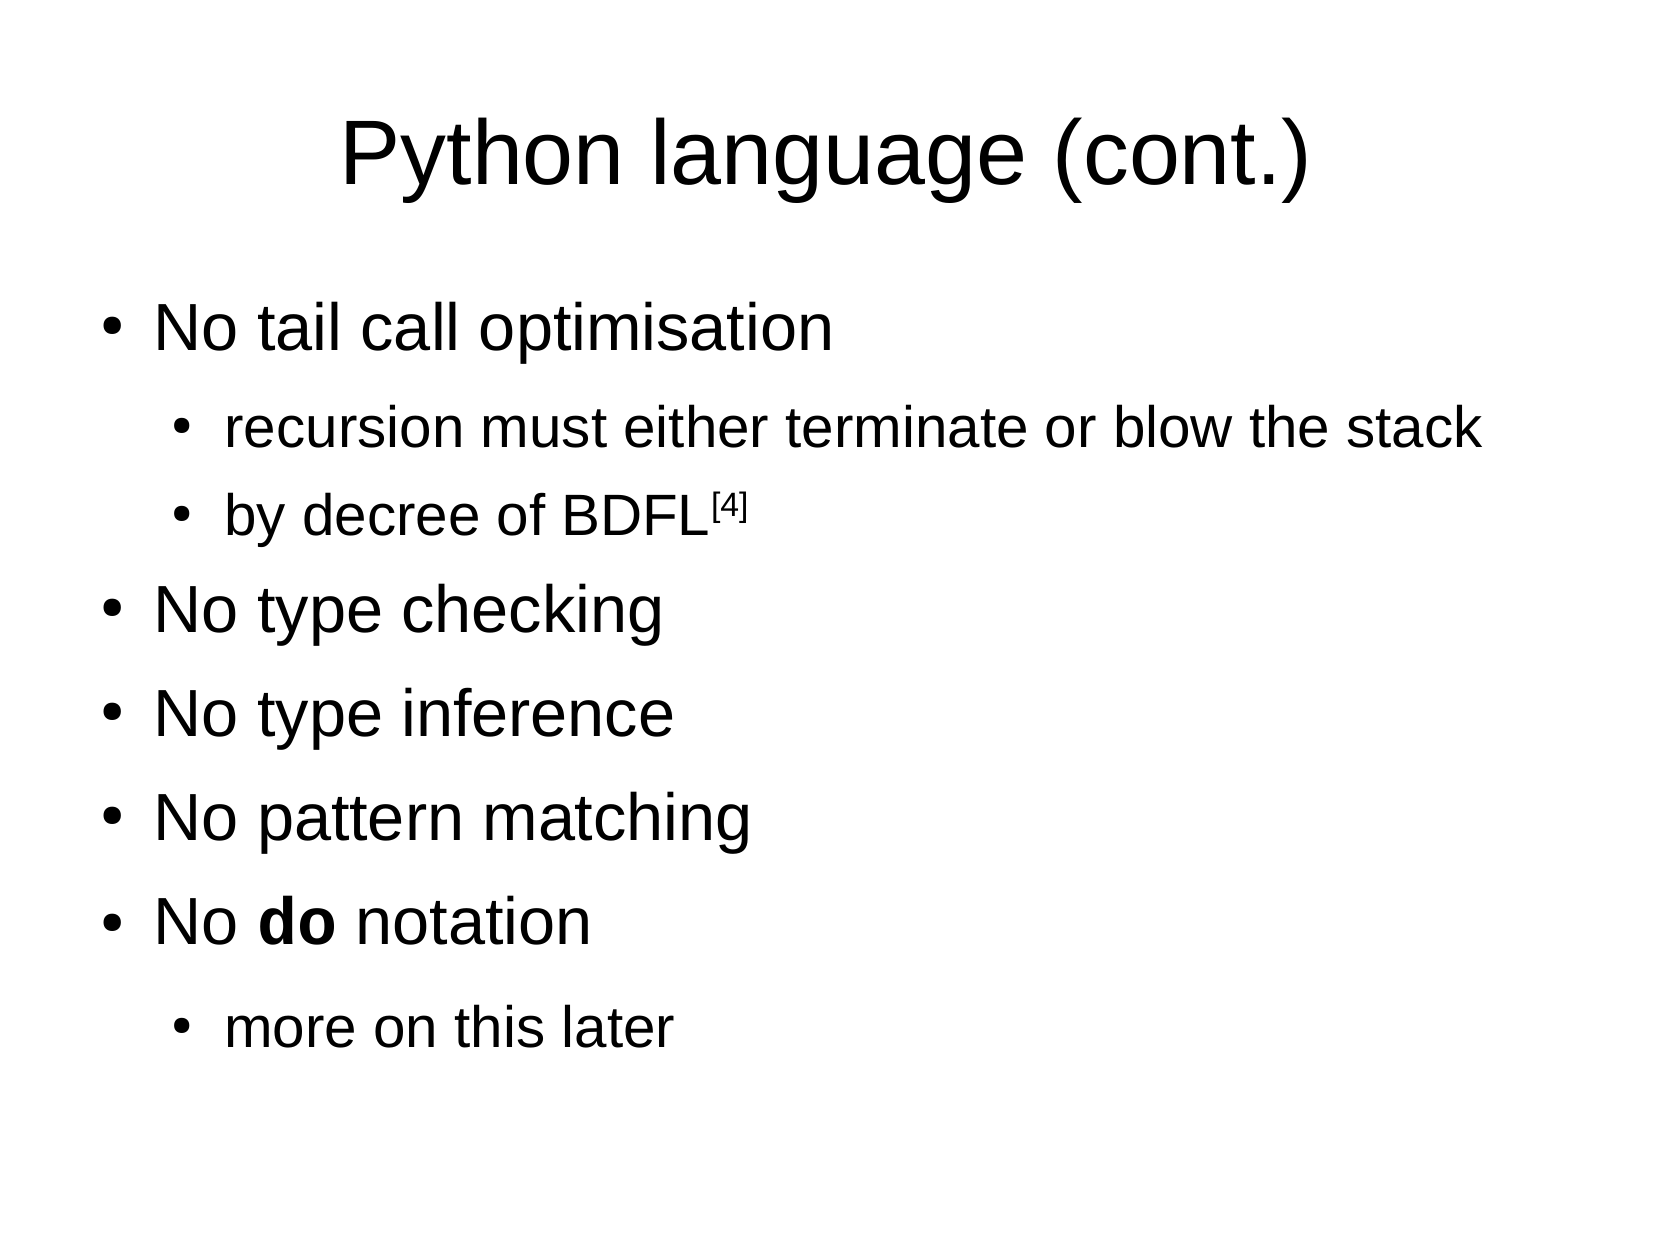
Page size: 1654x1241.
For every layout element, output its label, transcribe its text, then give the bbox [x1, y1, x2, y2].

list No tail call optimisation recursion must either terminate or blow the stack by decree of BDFL[4] No type checking No type inference No pattern matching No do notation more on this later [82, 290, 1571, 1109]
title Python language (cont.) [82, 49, 1571, 257]
